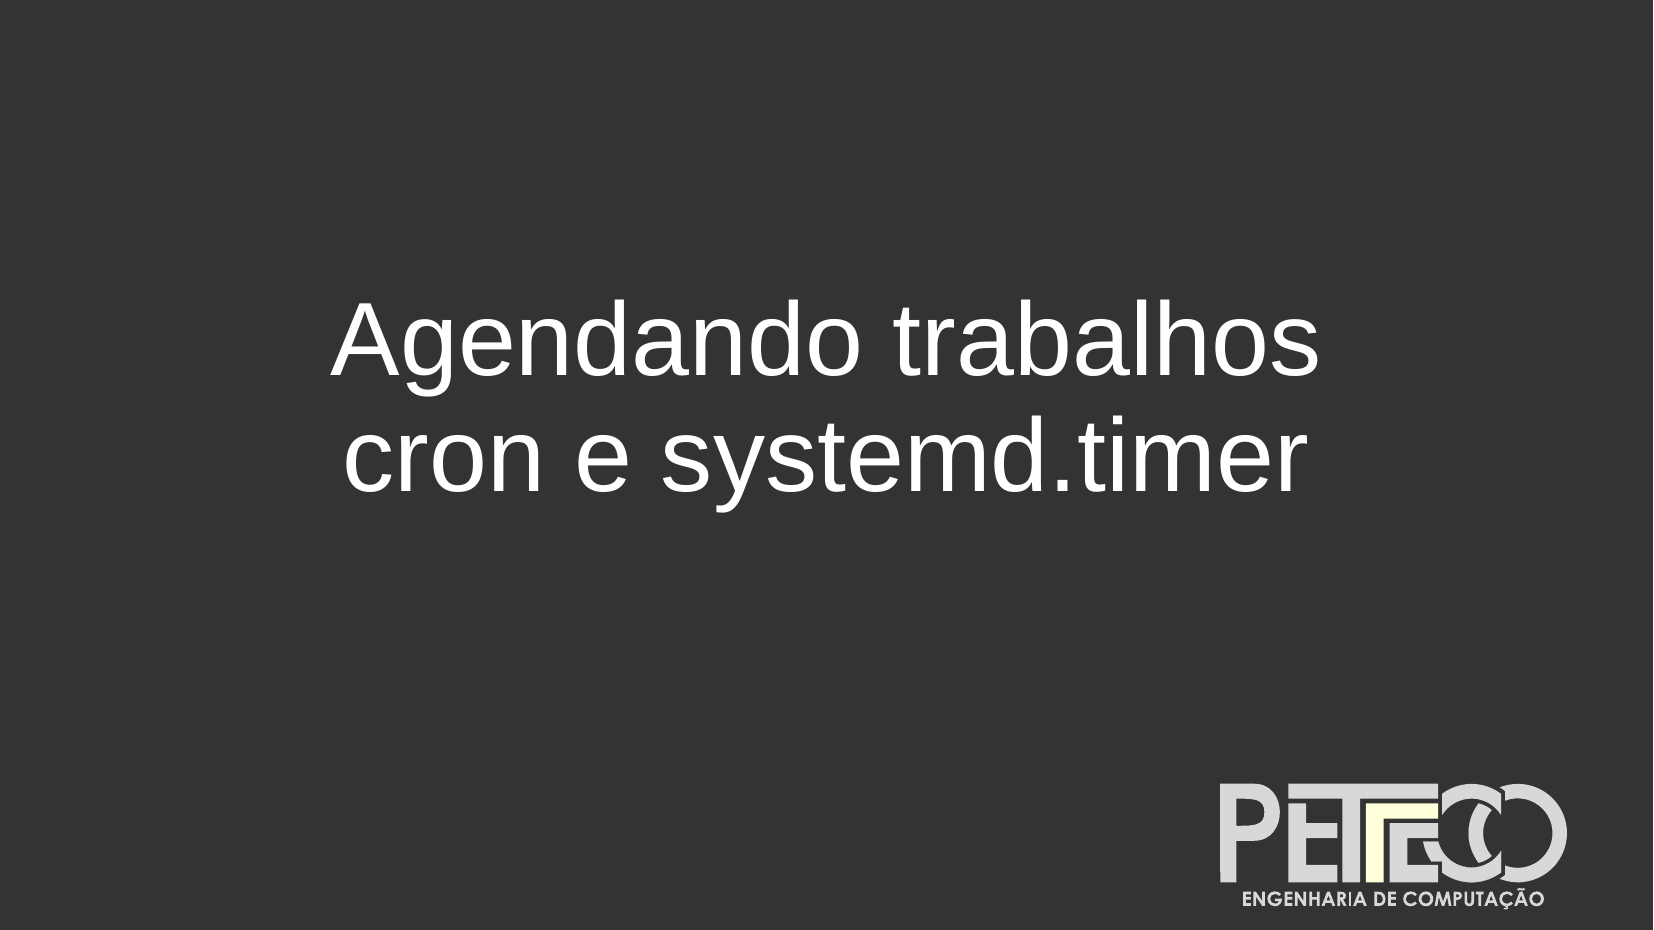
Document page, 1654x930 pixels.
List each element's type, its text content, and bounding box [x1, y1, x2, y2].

subtitle Agendando trabalhos cron e systemd.timer [82, 37, 1571, 757]
